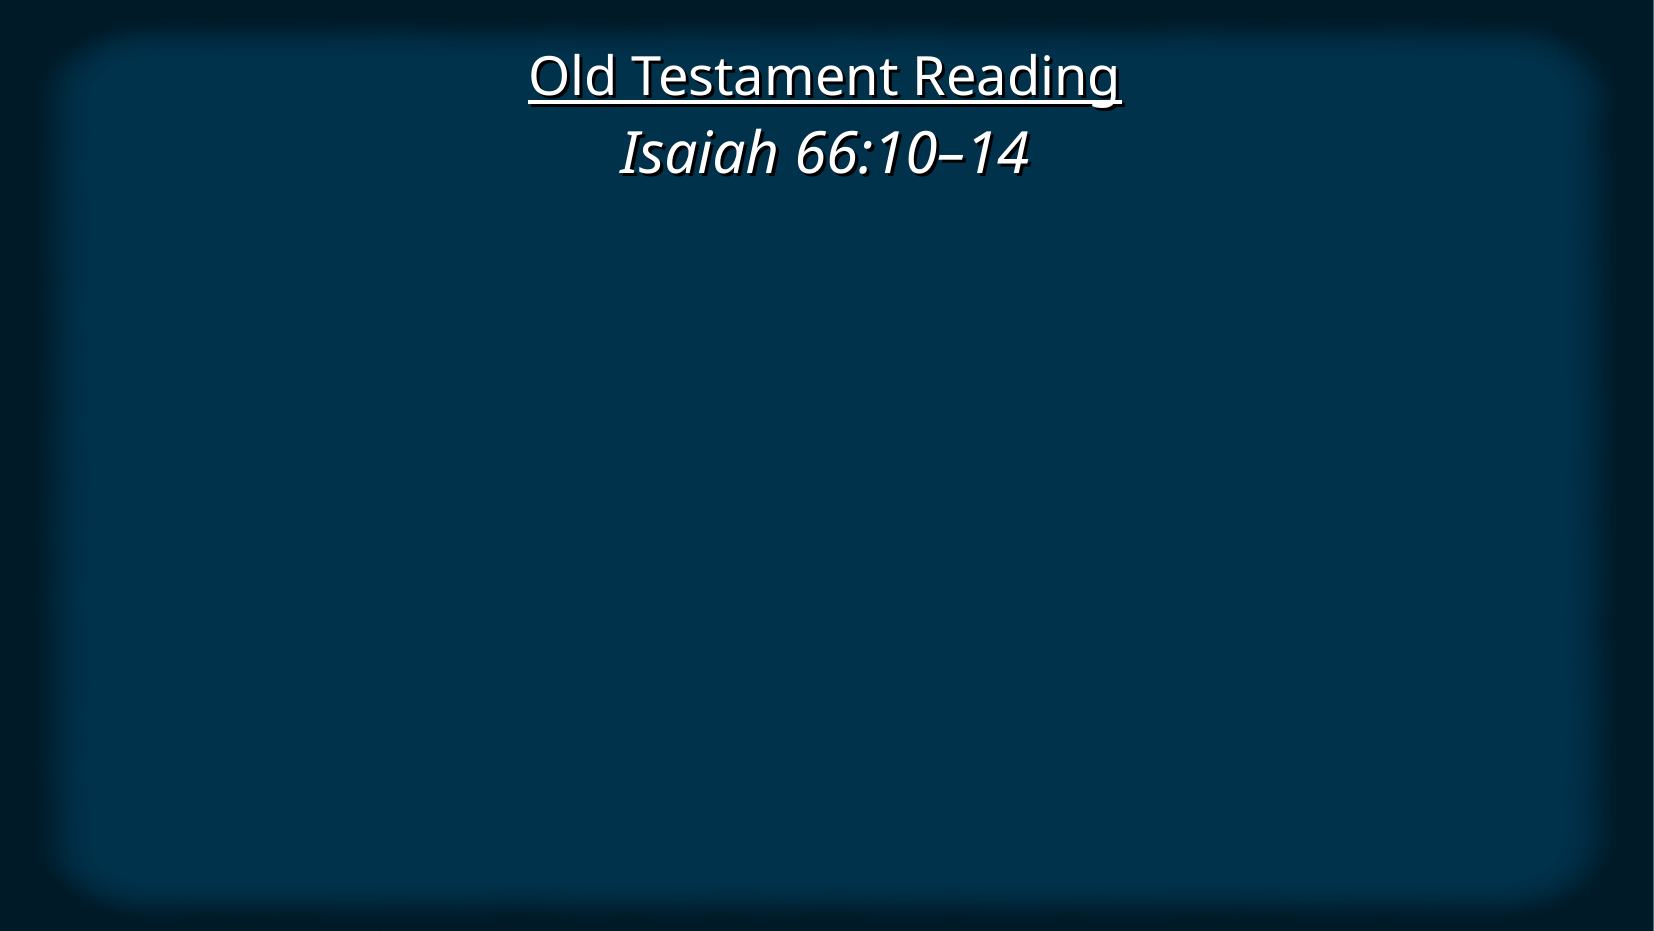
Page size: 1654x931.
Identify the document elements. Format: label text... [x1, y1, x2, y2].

picture [0, 0, 1654, 931]
text_box Old Testament Reading Isaiah 66:10–14 [105, 30, 1546, 194]
